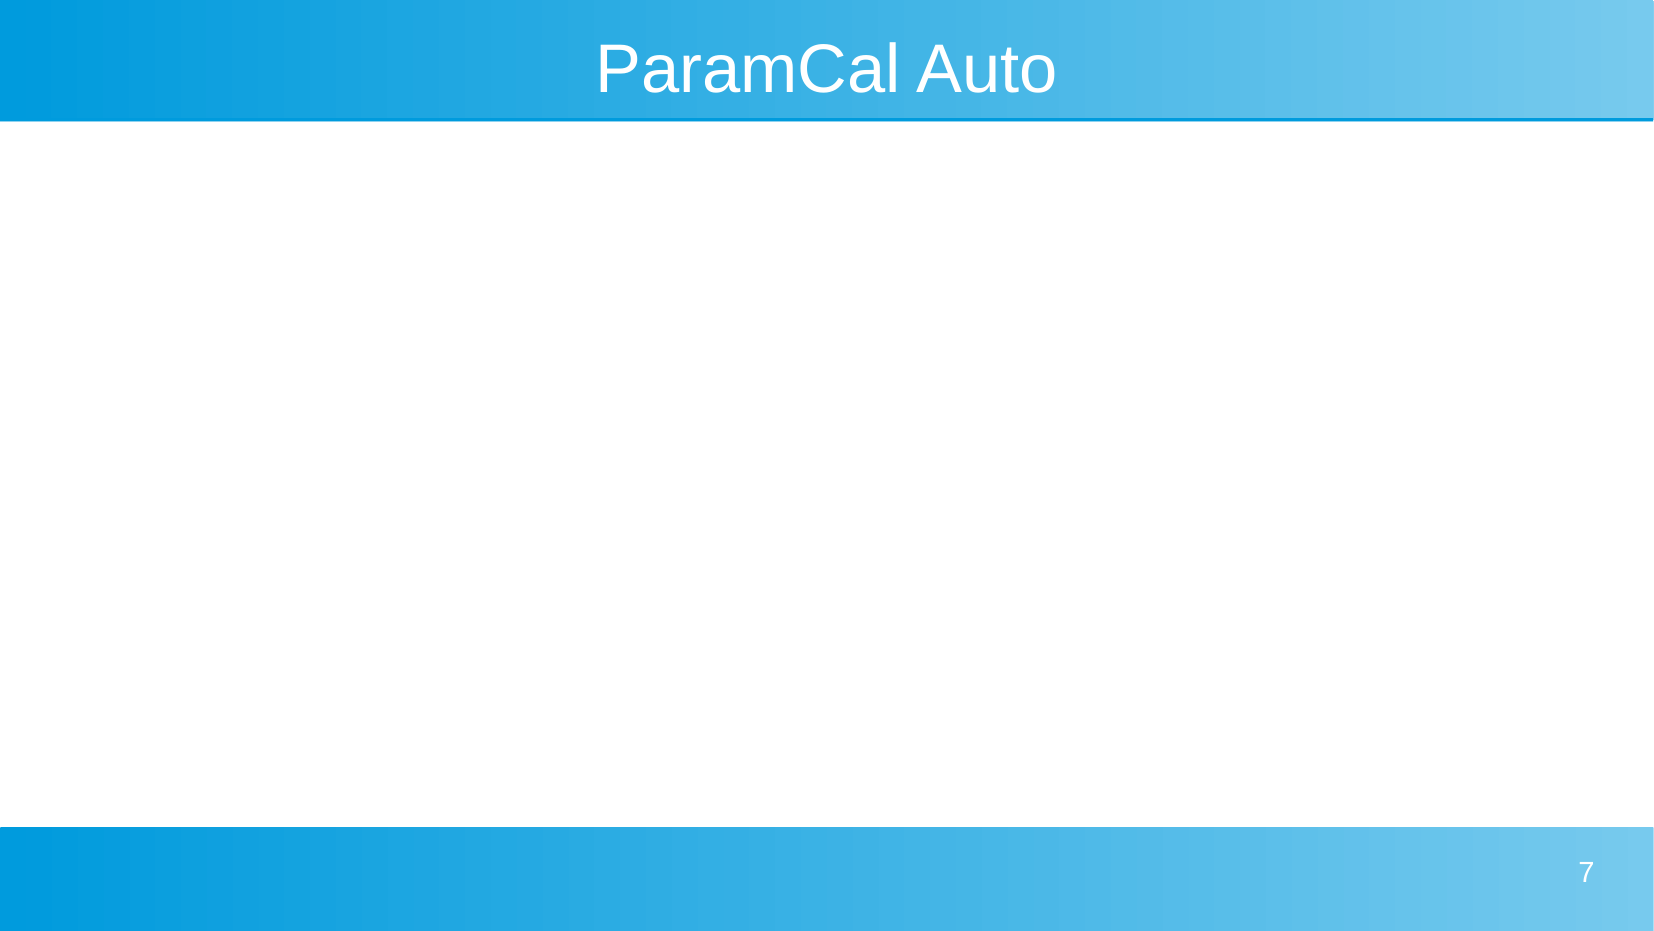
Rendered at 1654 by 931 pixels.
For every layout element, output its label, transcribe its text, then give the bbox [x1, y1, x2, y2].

title ParamCal Auto [59, 29, 1595, 108]
